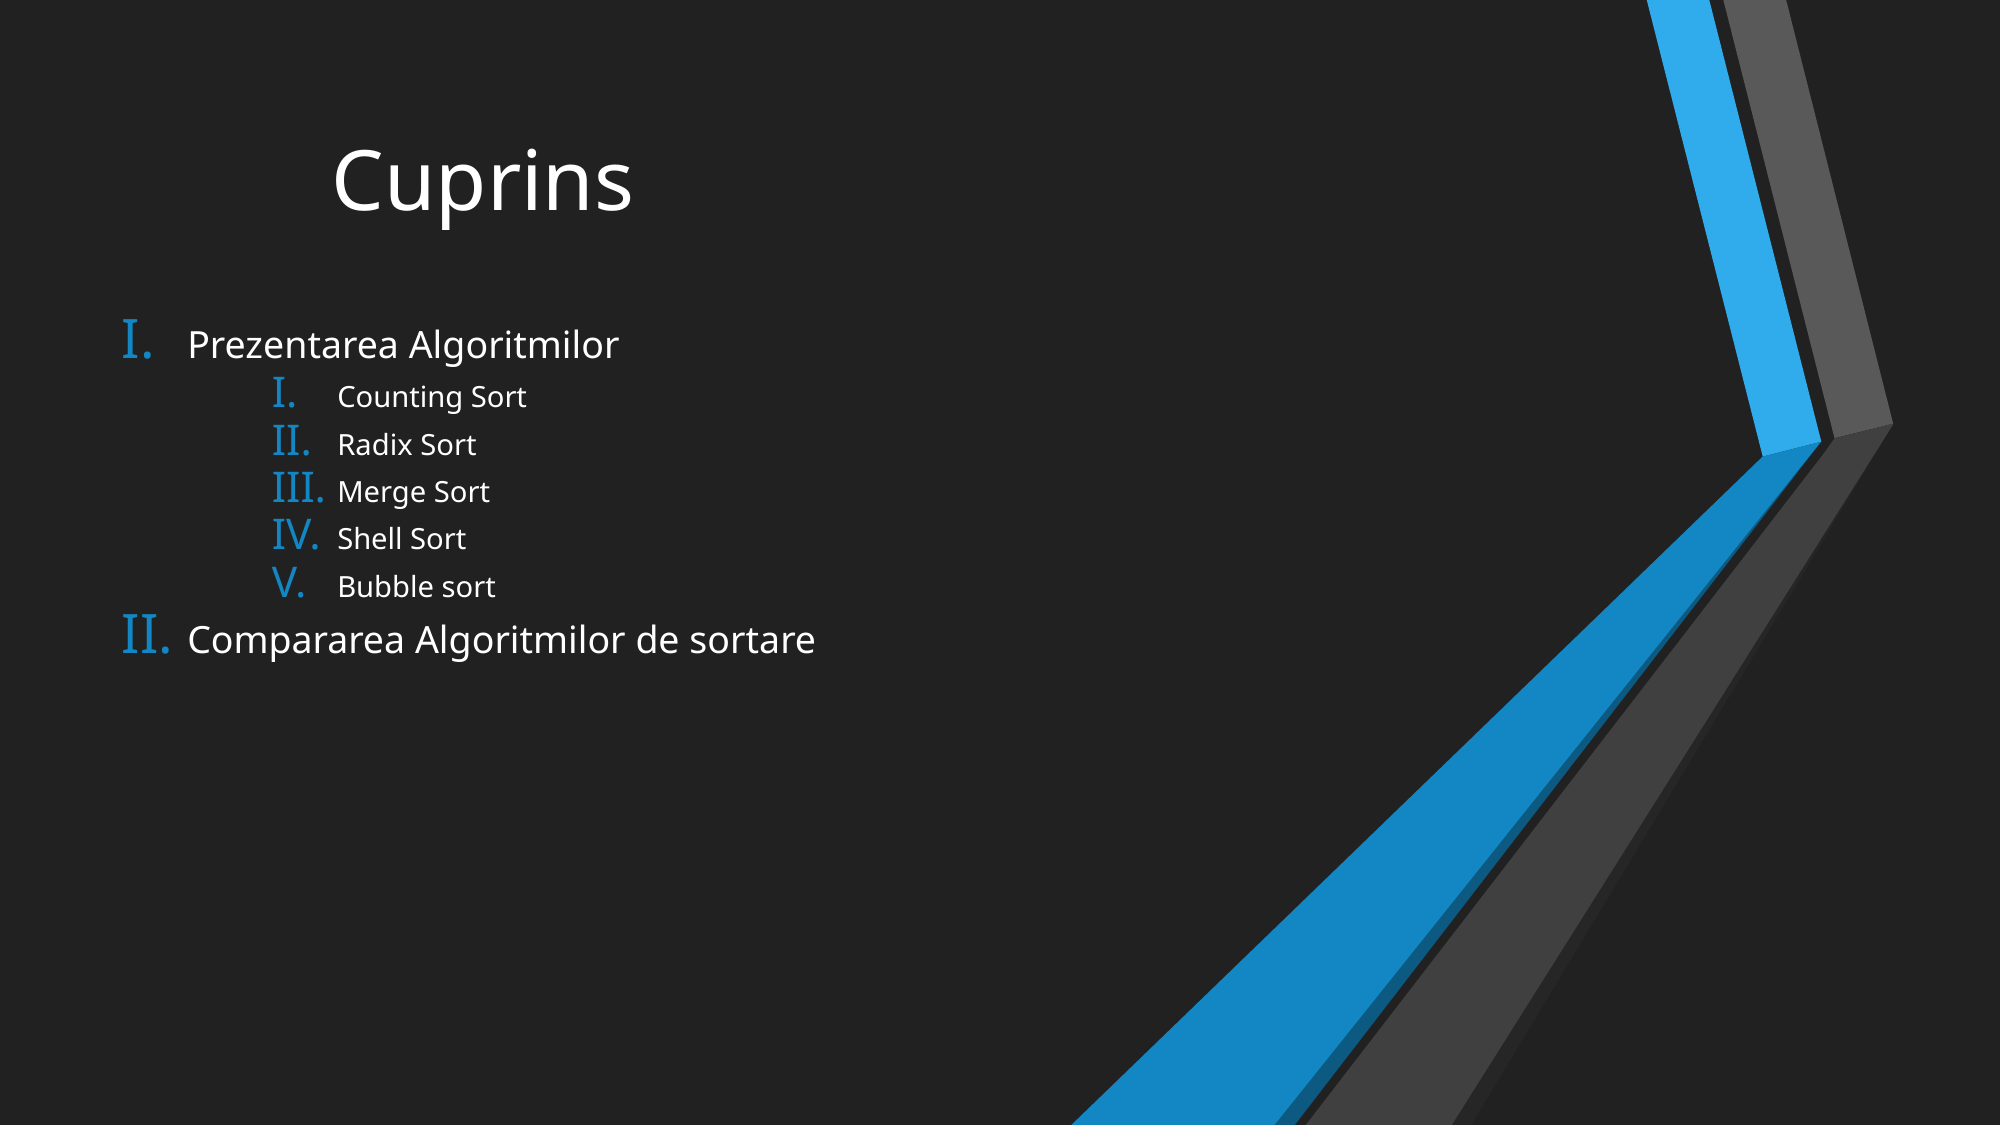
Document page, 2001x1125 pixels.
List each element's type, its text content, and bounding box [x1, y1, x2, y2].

list Prezentarea Algoritmilor Counting Sort Radix Sort Merge Sort Shell Sort Bubble sort Compararea Algoritmilor de sortare [106, 313, 1356, 884]
title Cuprins [316, 112, 1383, 242]
text_box [0, 0, 2000, 1125]
